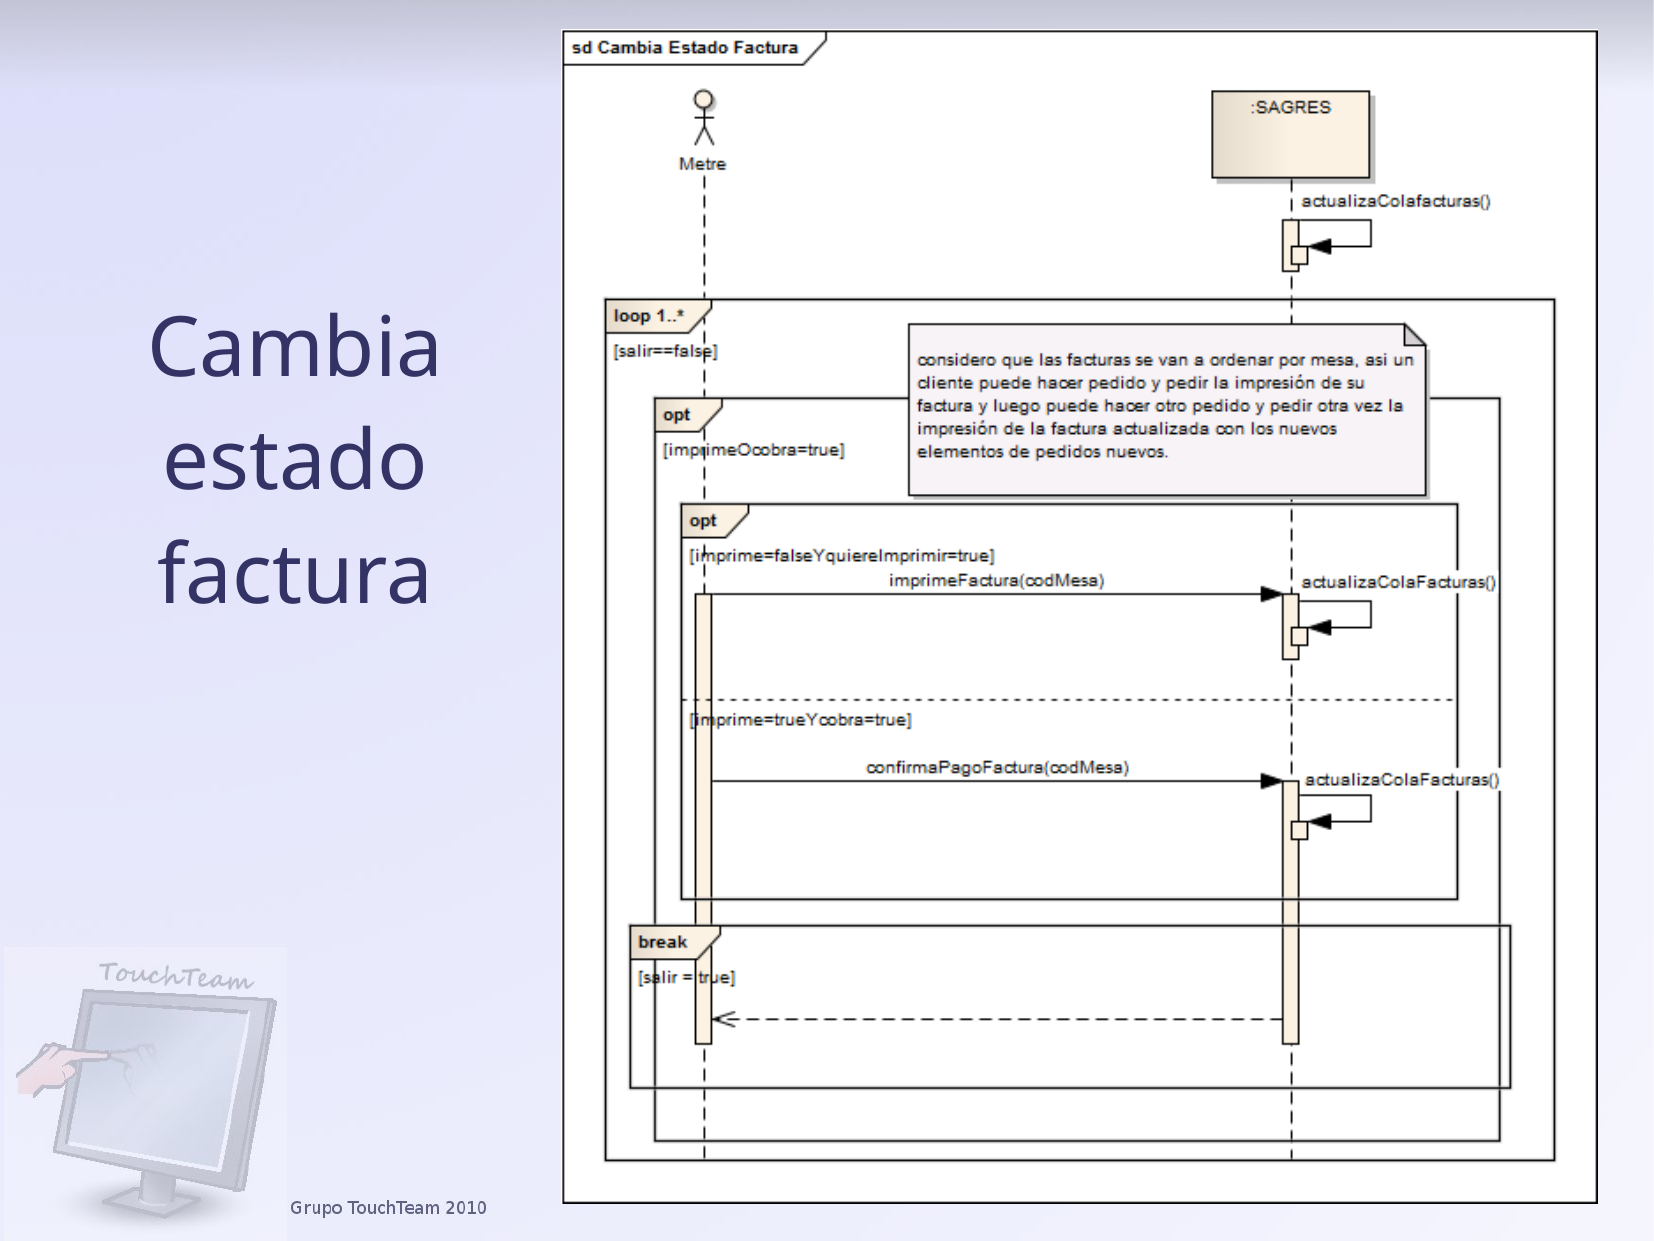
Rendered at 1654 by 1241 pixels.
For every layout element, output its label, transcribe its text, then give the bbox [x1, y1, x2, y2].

picture [0, 0, 1654, 1241]
title Cambia estado factura [59, 177, 532, 739]
